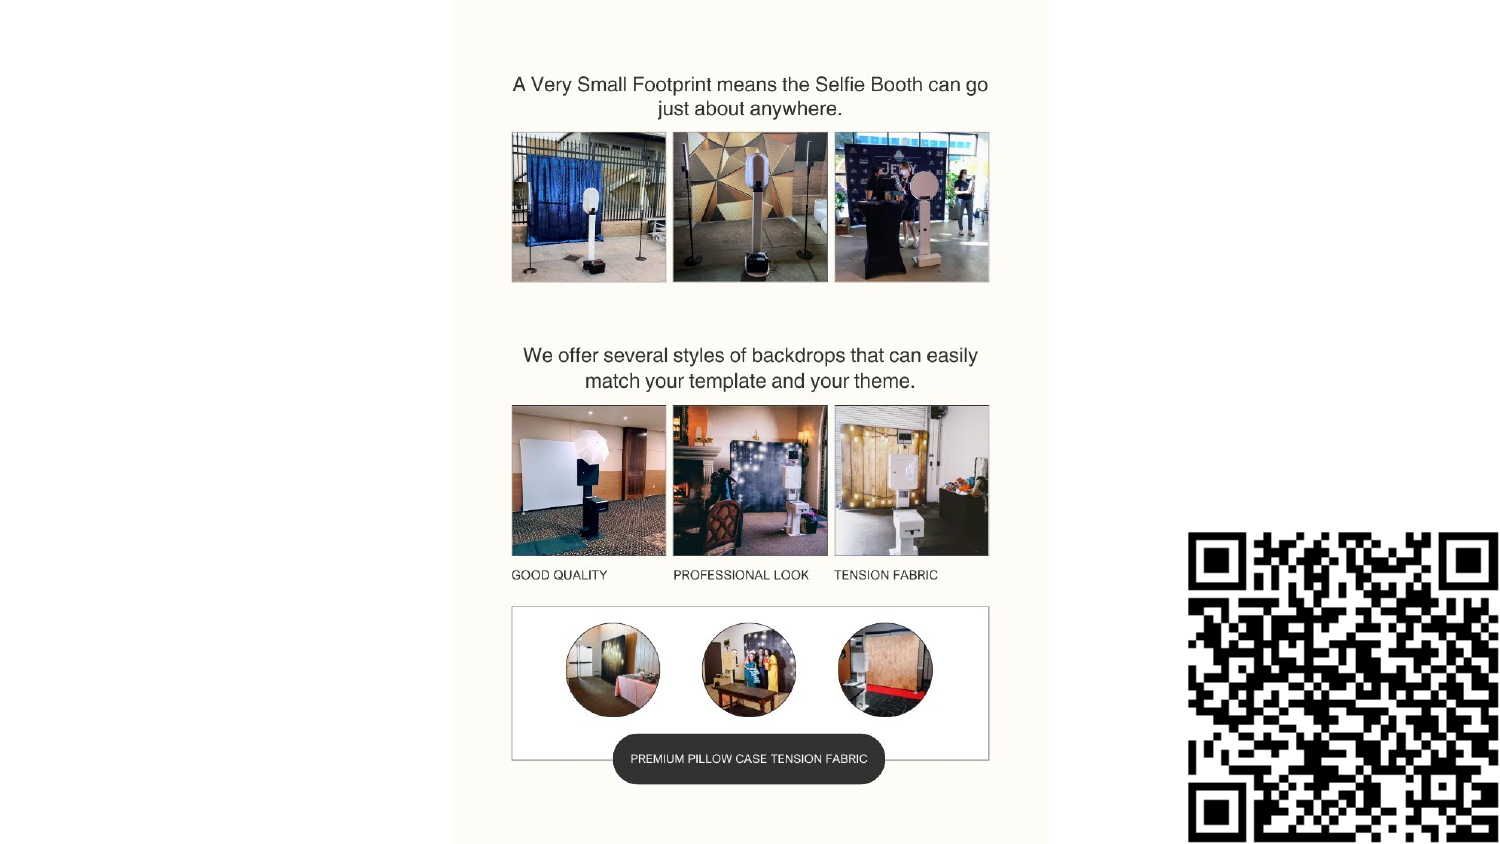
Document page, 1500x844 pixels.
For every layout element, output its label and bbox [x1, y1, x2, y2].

picture [451, 0, 1049, 844]
picture [1187, 531, 1500, 844]
